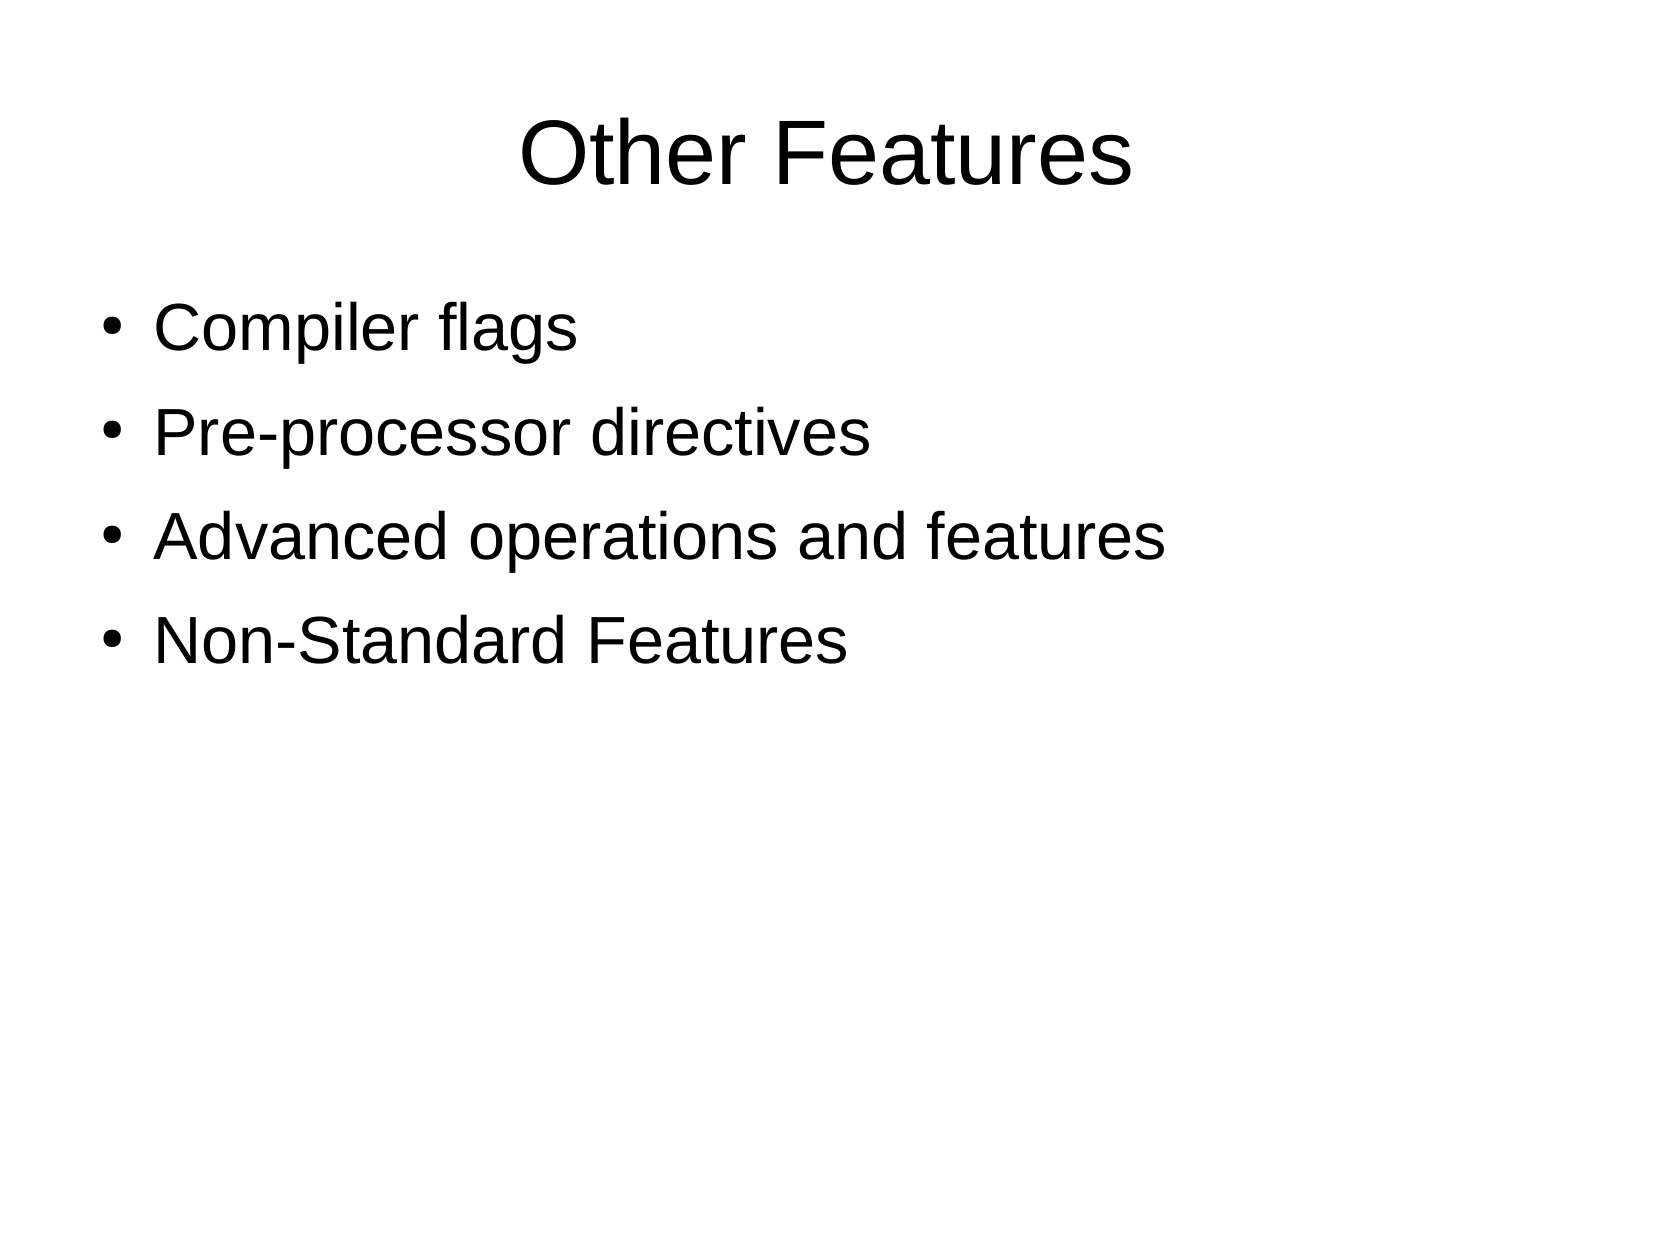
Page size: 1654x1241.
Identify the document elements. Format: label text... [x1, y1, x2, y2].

title Other Features [82, 49, 1571, 257]
list Compiler flags Pre-processor directives Advanced operations and features Non-Standard Features [82, 290, 1571, 1010]
